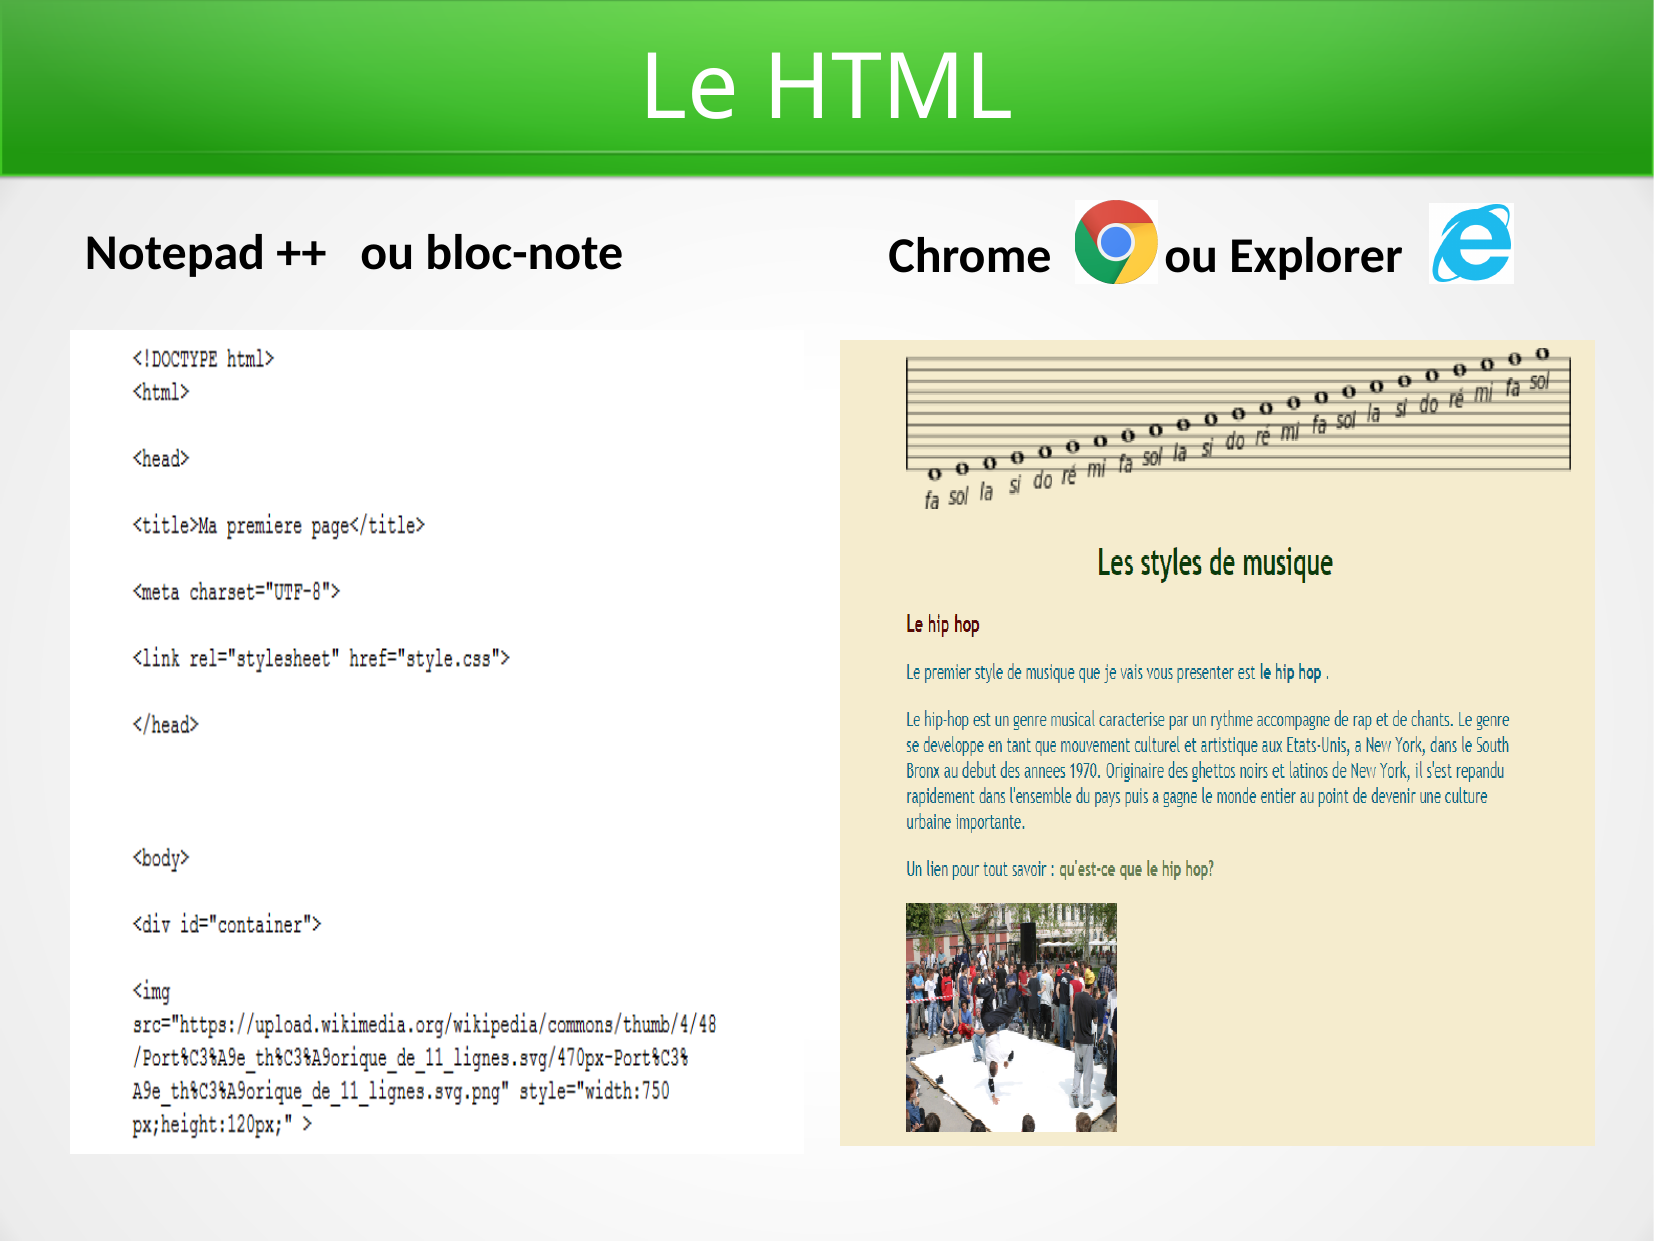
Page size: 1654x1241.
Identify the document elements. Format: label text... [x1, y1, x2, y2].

text_box Notepad ++ ou bloc-note [59, 224, 780, 1170]
title Le HTML [82, 11, 1571, 154]
text_box Chrome ou Explorer [862, 227, 1583, 393]
picture [0, 0, 1654, 1241]
